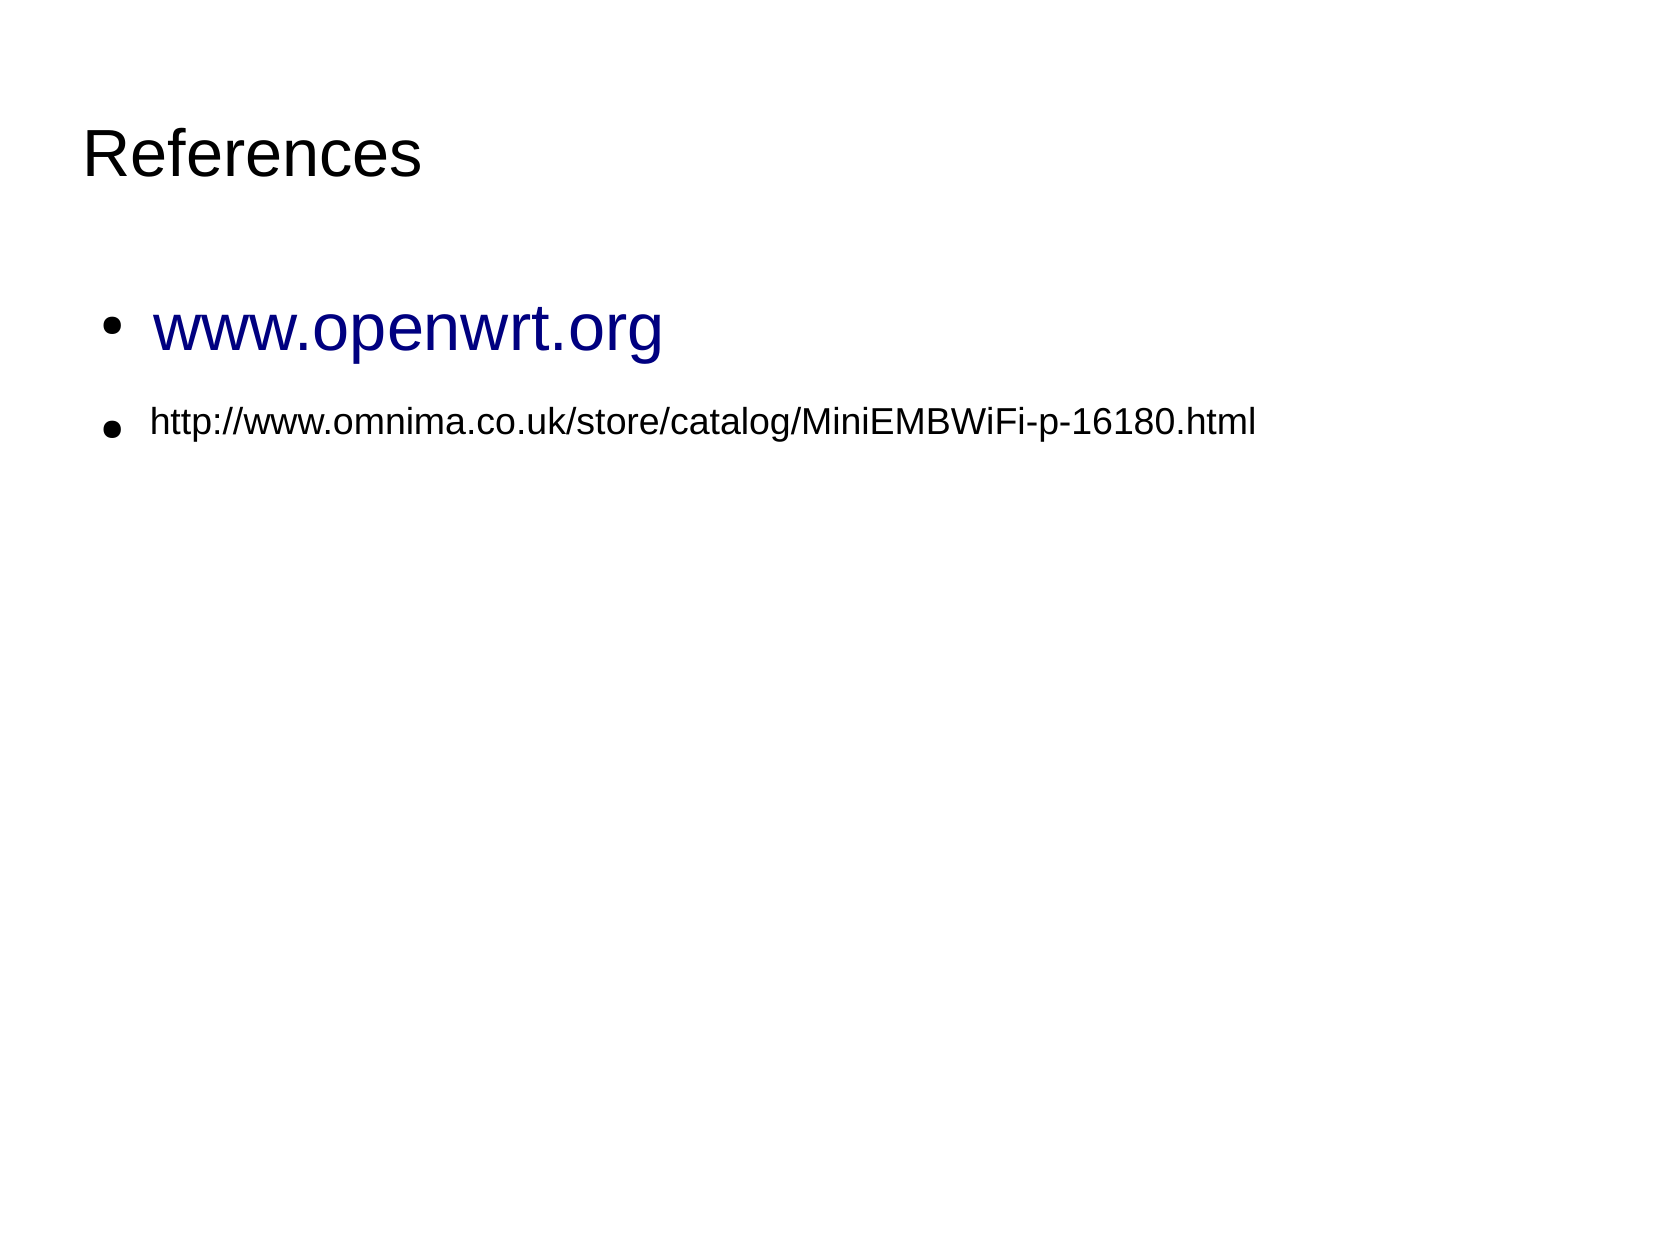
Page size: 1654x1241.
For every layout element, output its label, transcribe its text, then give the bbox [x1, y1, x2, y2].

list www.openwrt.org [82, 290, 1538, 1010]
title References [82, 49, 1571, 257]
text_box http://www.omnima.co.uk/store/catalog/MiniEMBWiFi-p-16180.html [135, 393, 1272, 451]
